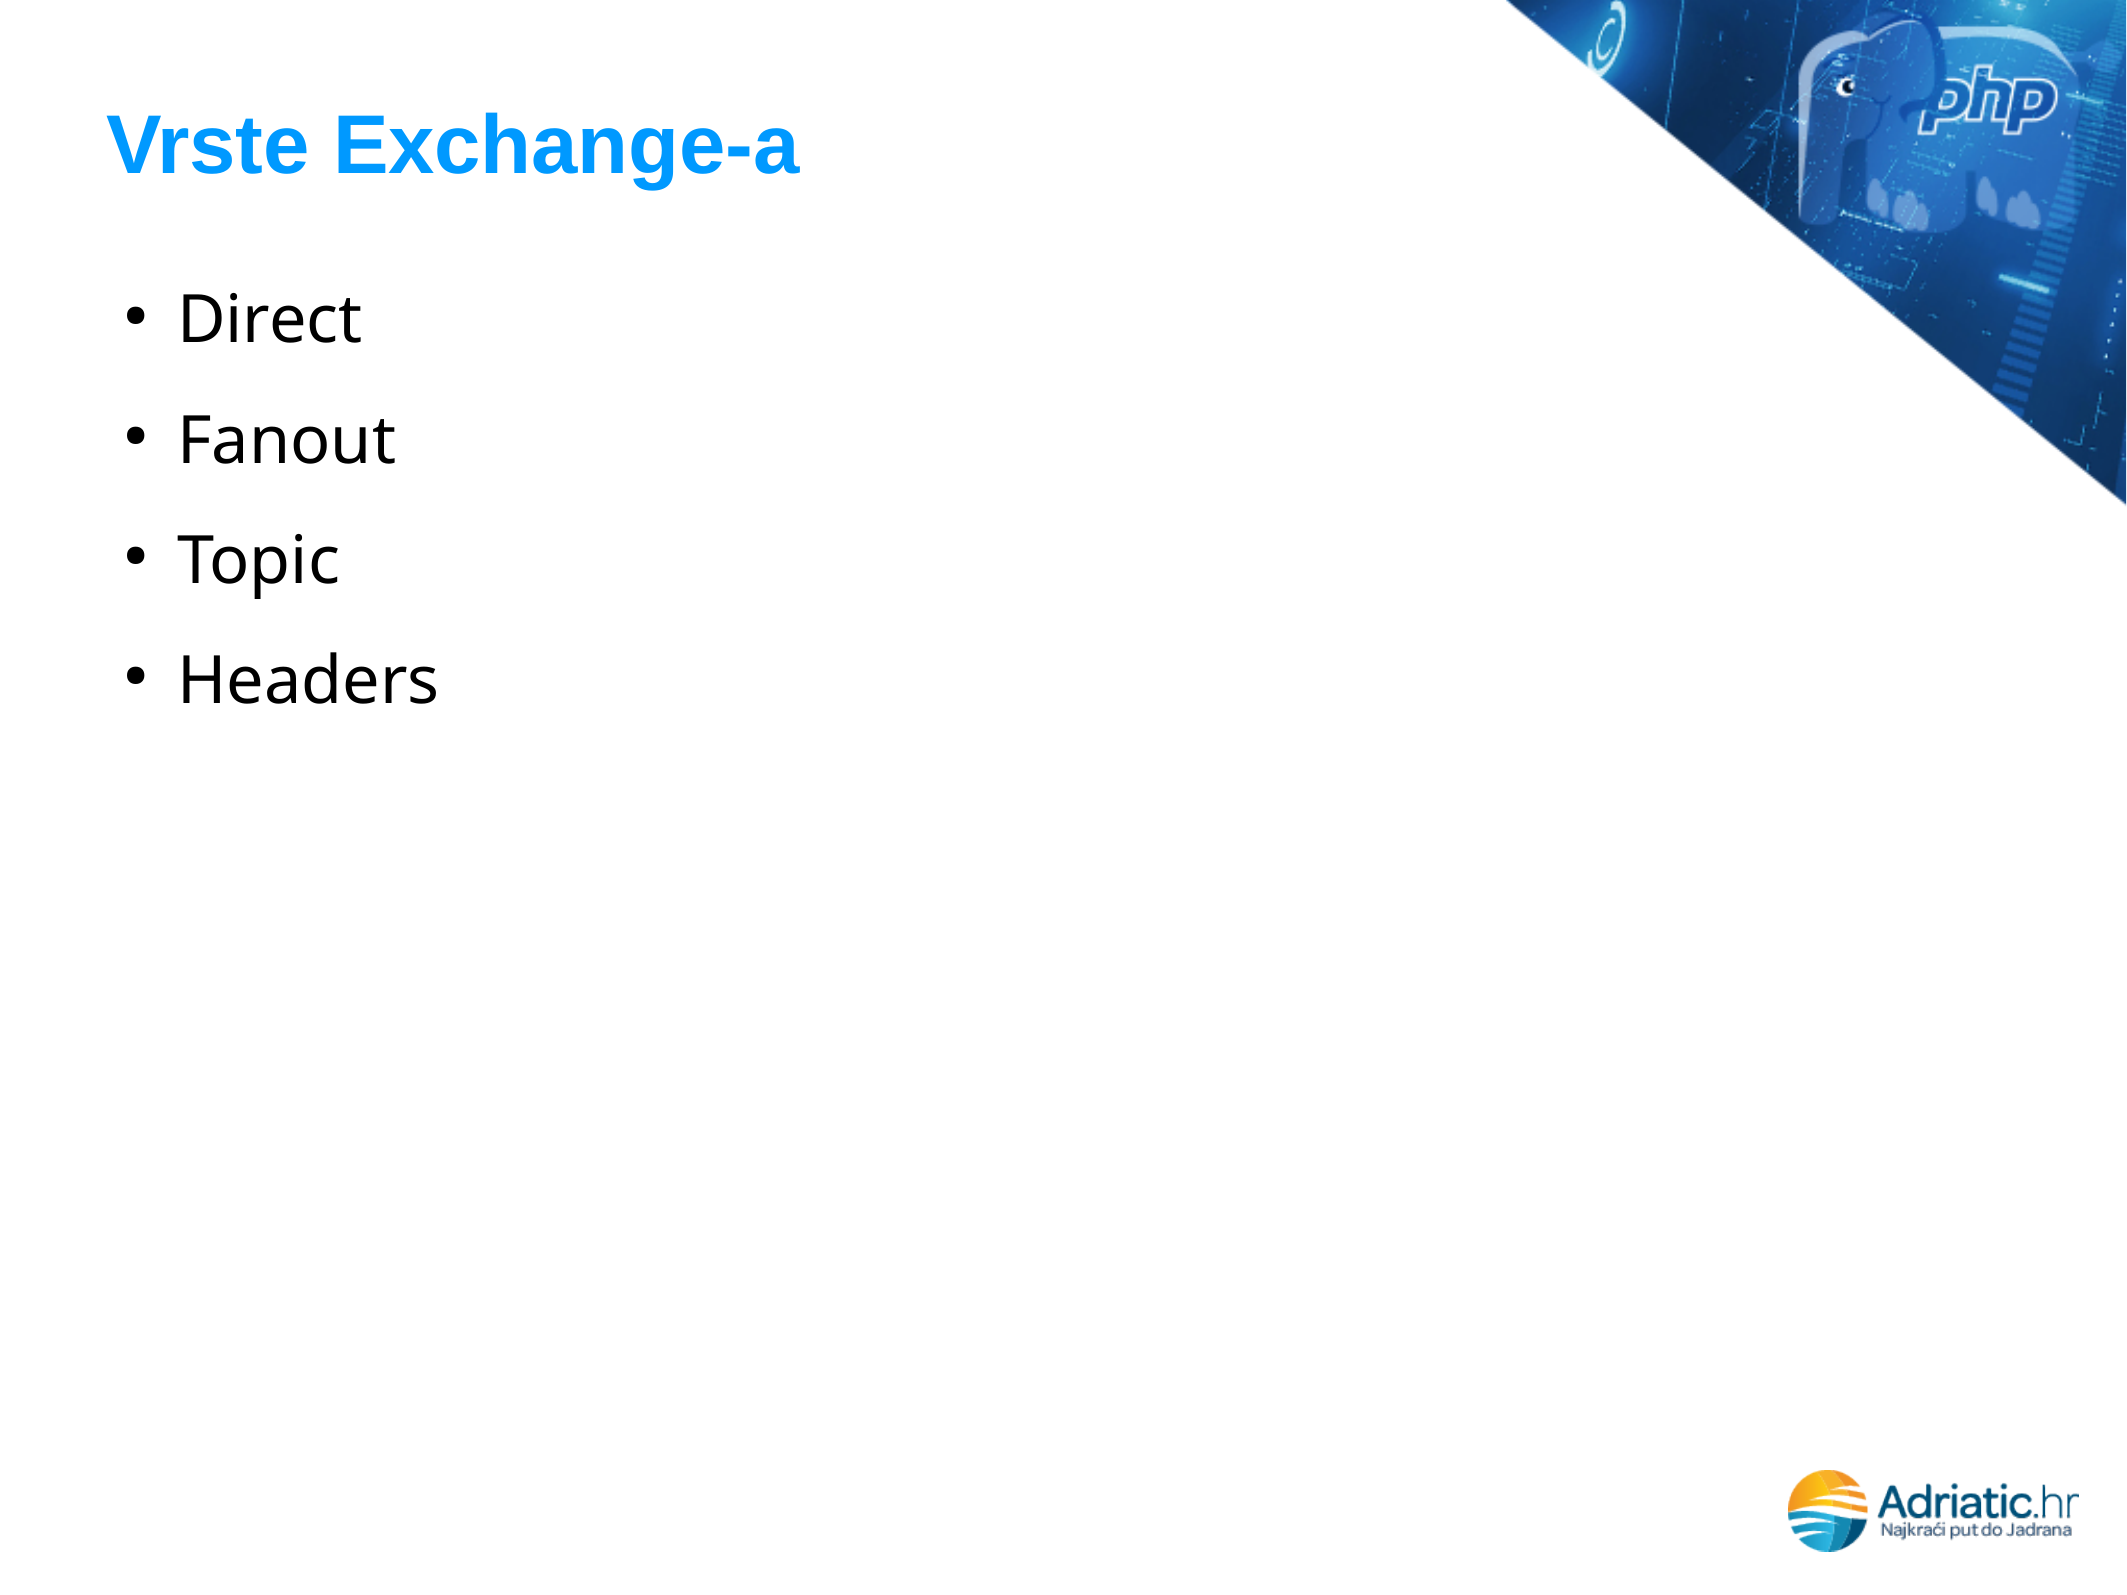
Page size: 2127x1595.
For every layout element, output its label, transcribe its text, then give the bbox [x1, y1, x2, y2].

list Direct Fanout Topic Headers [106, 271, 2020, 1453]
title Vrste Exchange-a [106, 70, 1630, 219]
picture [1505, 0, 2127, 625]
picture [1788, 1470, 2079, 1552]
